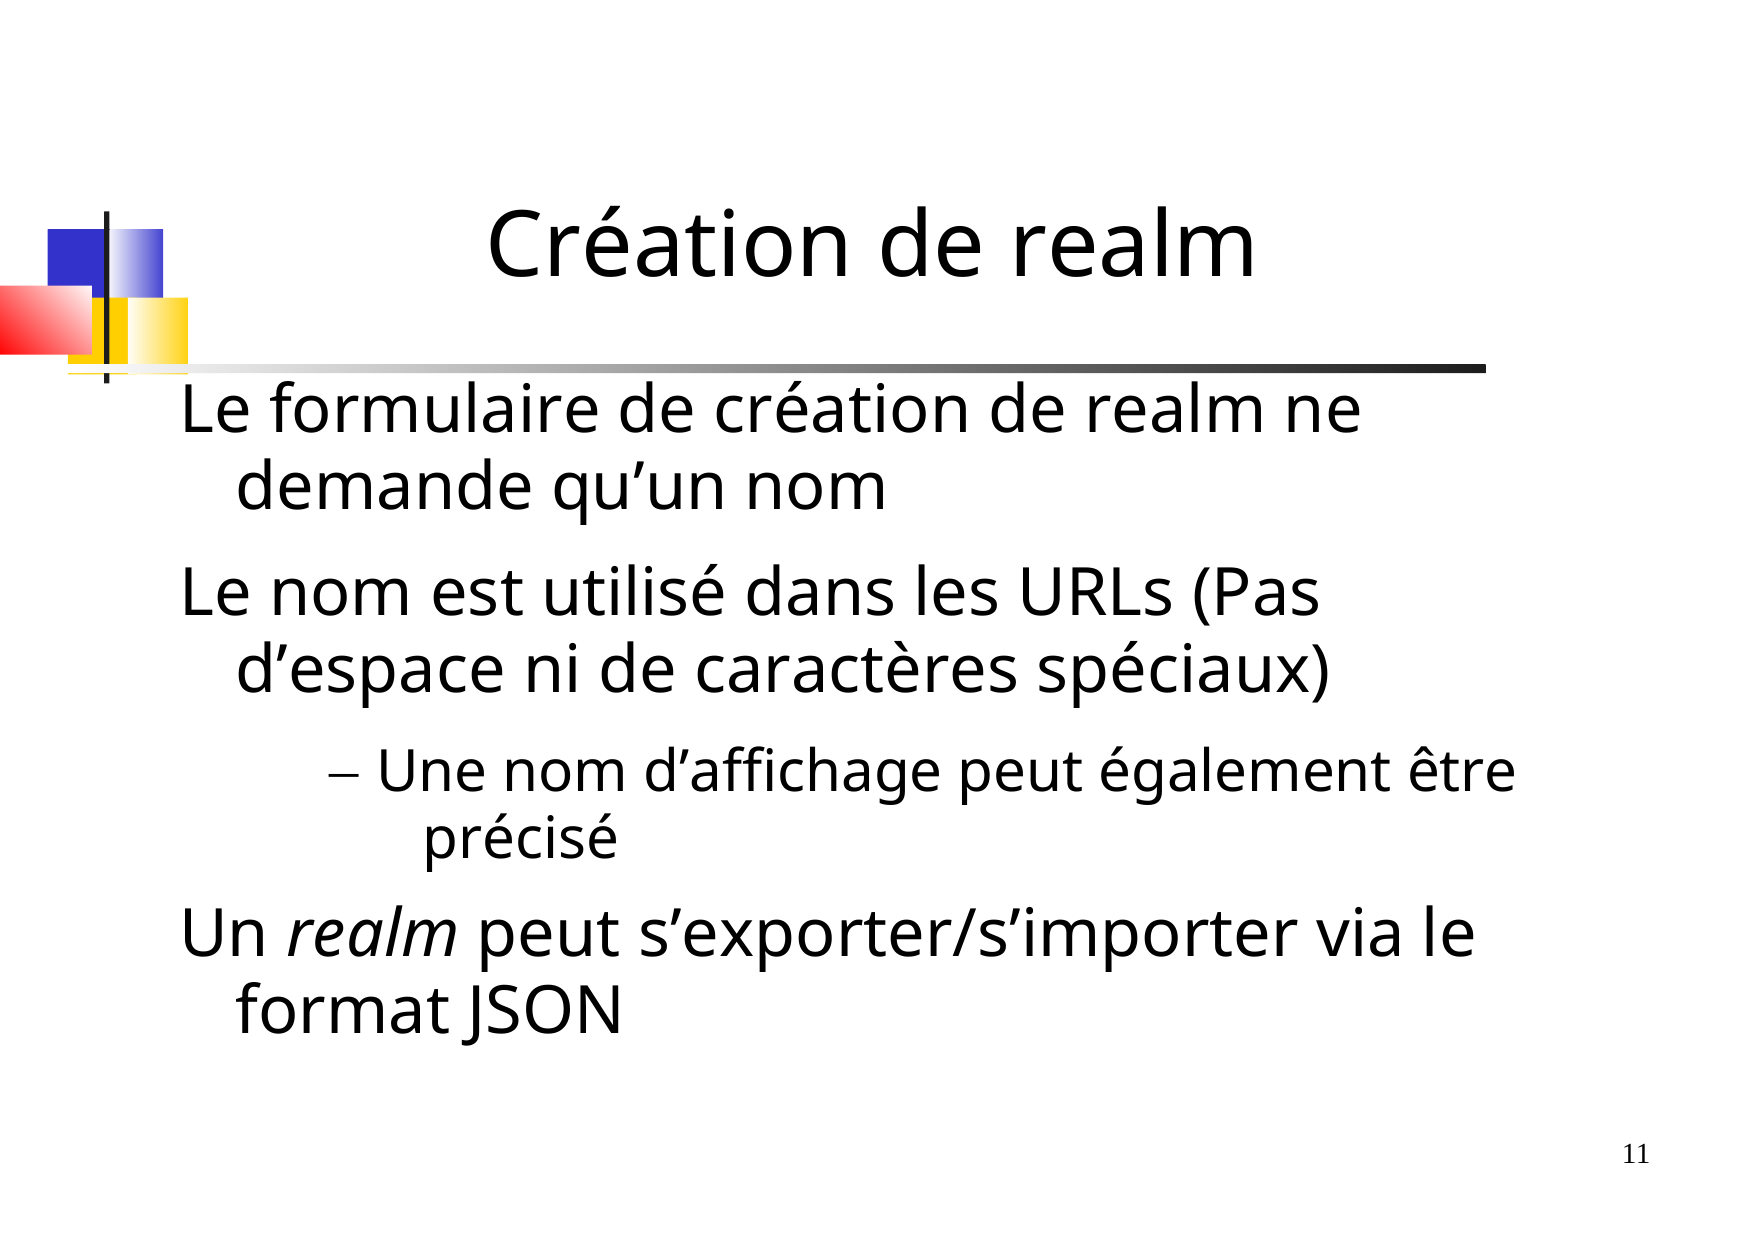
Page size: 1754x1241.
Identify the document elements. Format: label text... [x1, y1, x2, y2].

list Le formulaire de création de realm ne demande qu’un nom Le nom est utilisé dans les URLs (Pas d’espace ni de caractères spéciaux) Une nom d’affichage peut également être précisé Un realm peut s’exporter/s’importer via le format JSON [179, 371, 1567, 1091]
title Création de realm [179, 139, 1567, 351]
